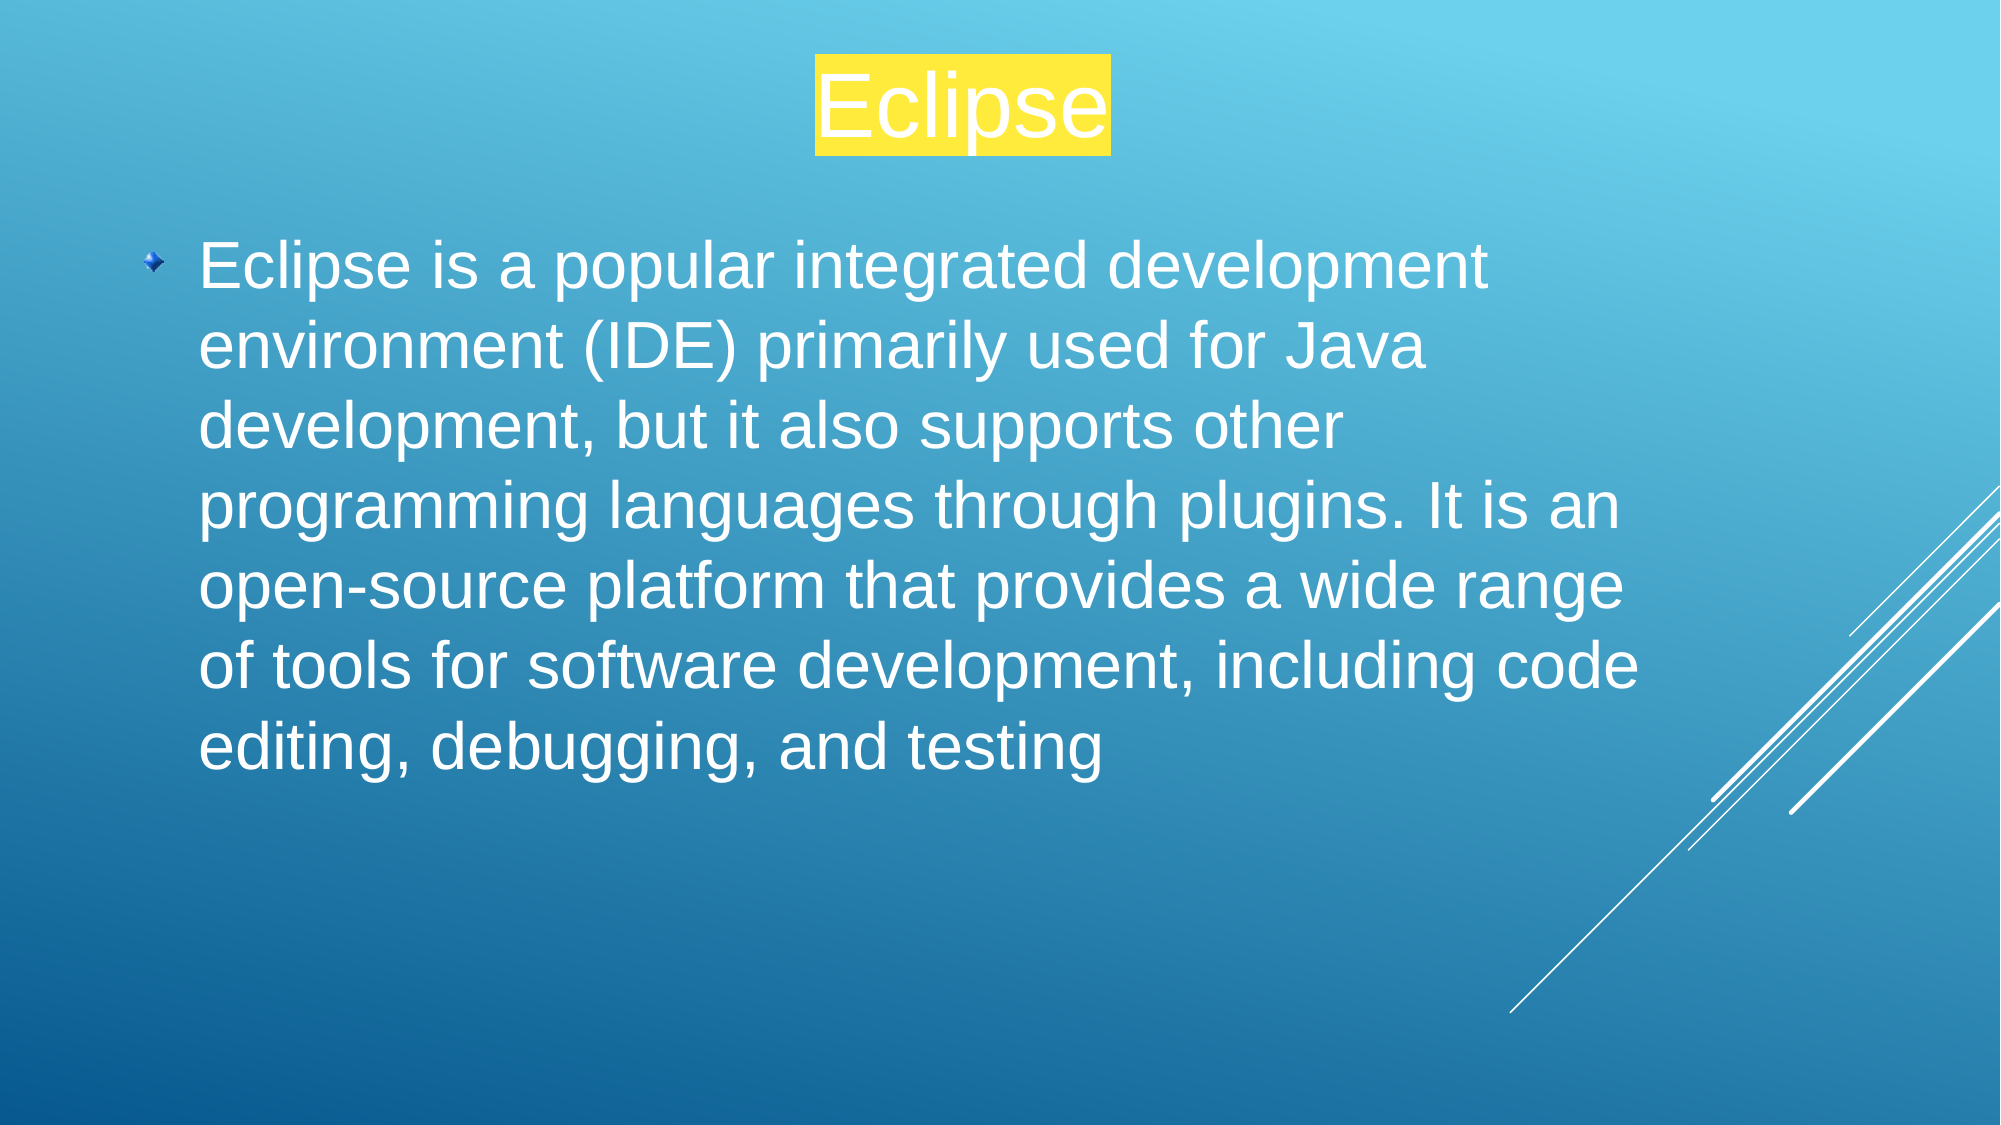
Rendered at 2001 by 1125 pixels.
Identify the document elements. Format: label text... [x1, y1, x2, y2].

list Eclipse is a popular integrated development environment (IDE) primarily used for Java development, but it also supports other programming languages through plugins. It is an open-source platform that provides a wide range of tools for software development, including code editing, debugging, and testing [112, 214, 1664, 1015]
title Eclipse [72, 16, 1853, 185]
